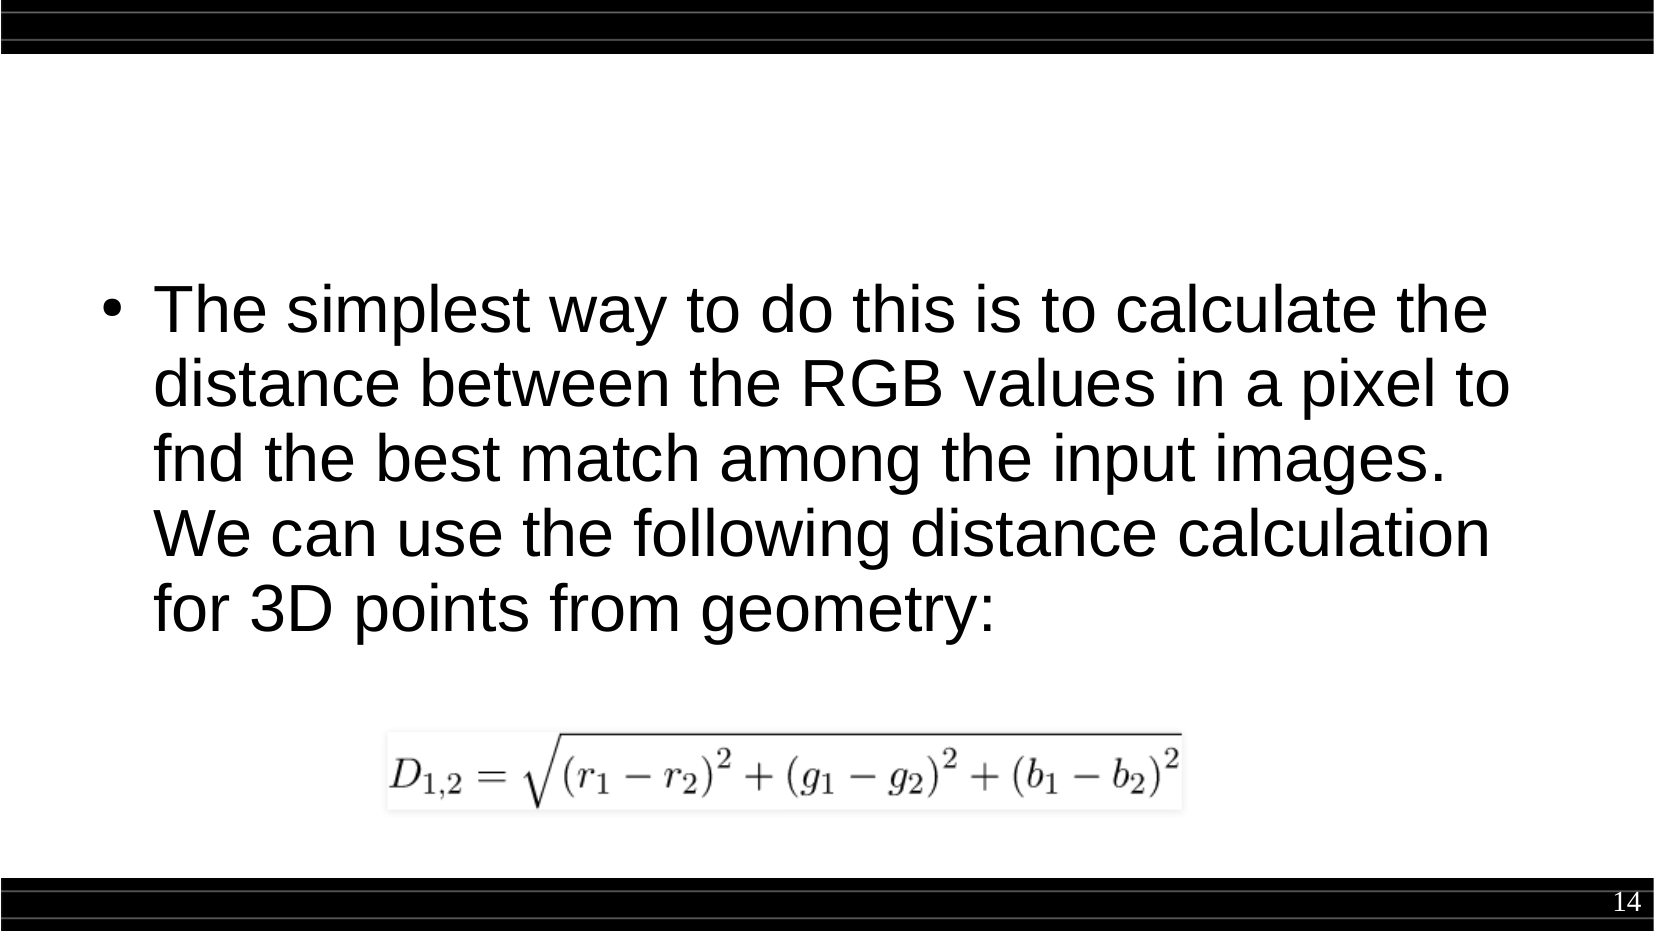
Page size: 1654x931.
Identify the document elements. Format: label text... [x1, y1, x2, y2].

picture [1, 878, 1654, 931]
picture [366, 696, 1229, 821]
picture [1, 0, 1654, 54]
list The simplest way to do this is to calculate the distance between the RGB values in a pixel to fnd the best match among the input images. We can use the following distance calculation for 3D points from geometry: [82, 271, 1571, 758]
